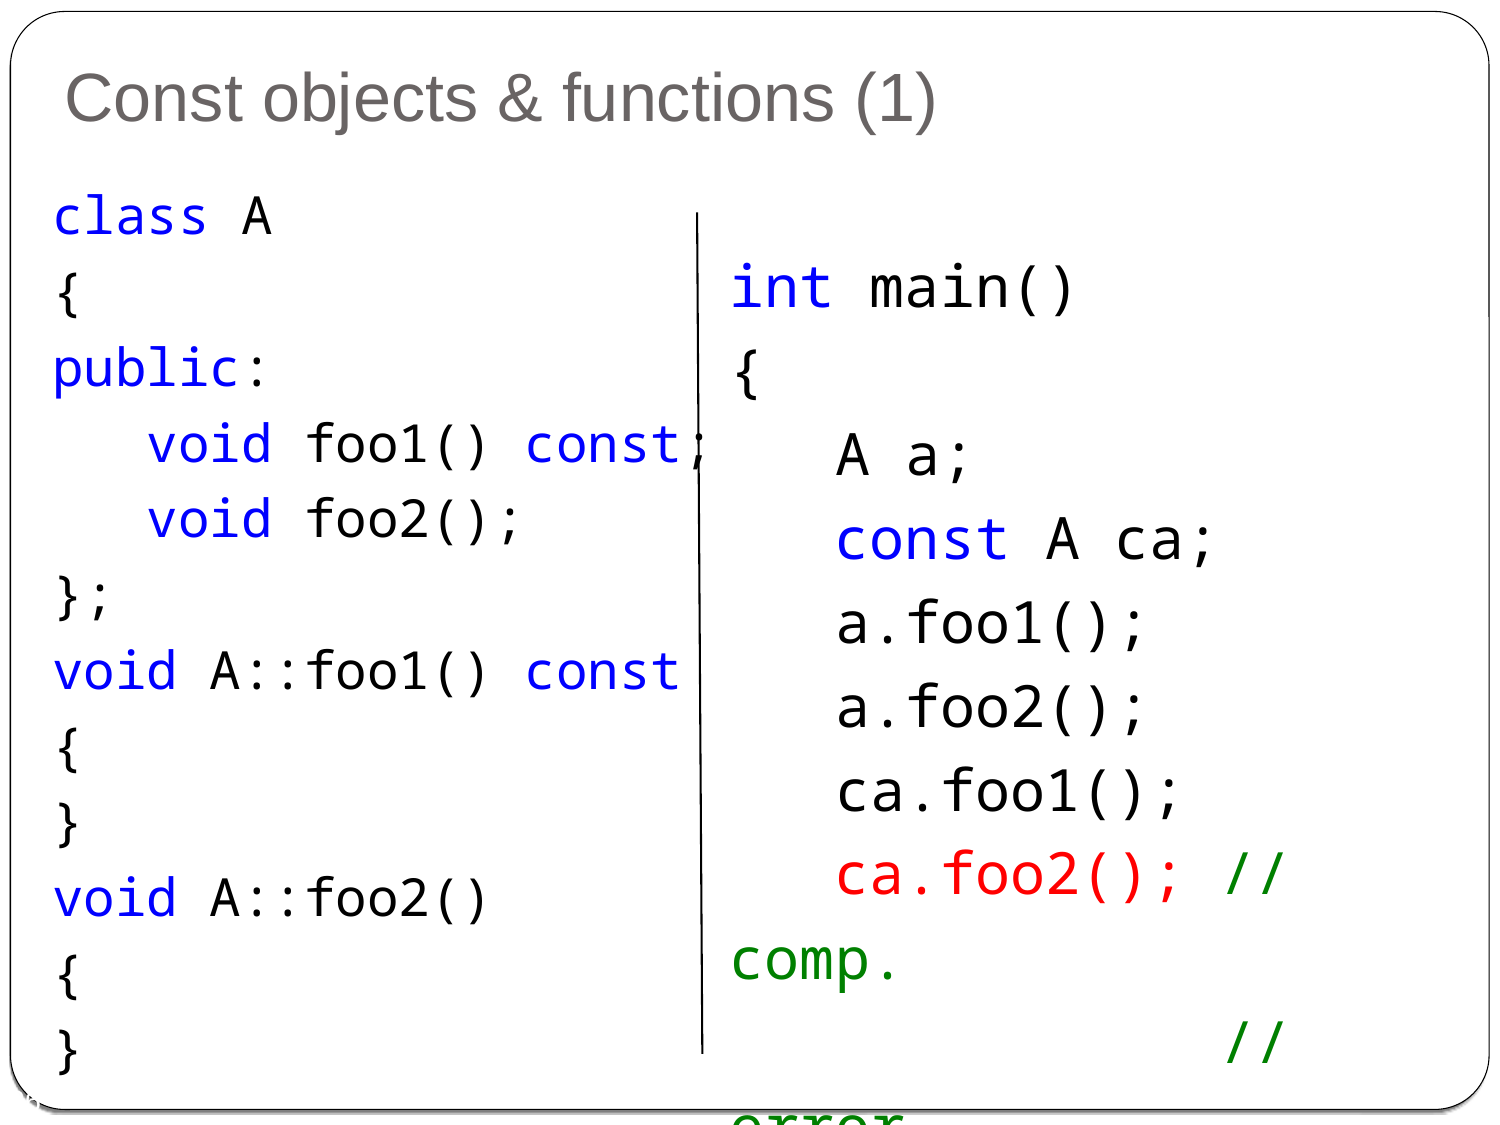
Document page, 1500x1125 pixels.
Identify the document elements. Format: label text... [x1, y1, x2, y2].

title Const objects & functions (1) [50, 45, 1450, 150]
text_box int main() { A a; const A ca; a.foo1(); a.foo2(); ca.foo1(); ca.foo2(); // comp. // error } [699, 212, 1468, 1125]
slide_number <number> [0, 1074, 50, 1125]
list class A { public: void foo1() const; void foo2(); }; void A::foo1() const { } void A::foo2() { } [37, 162, 1463, 1088]
